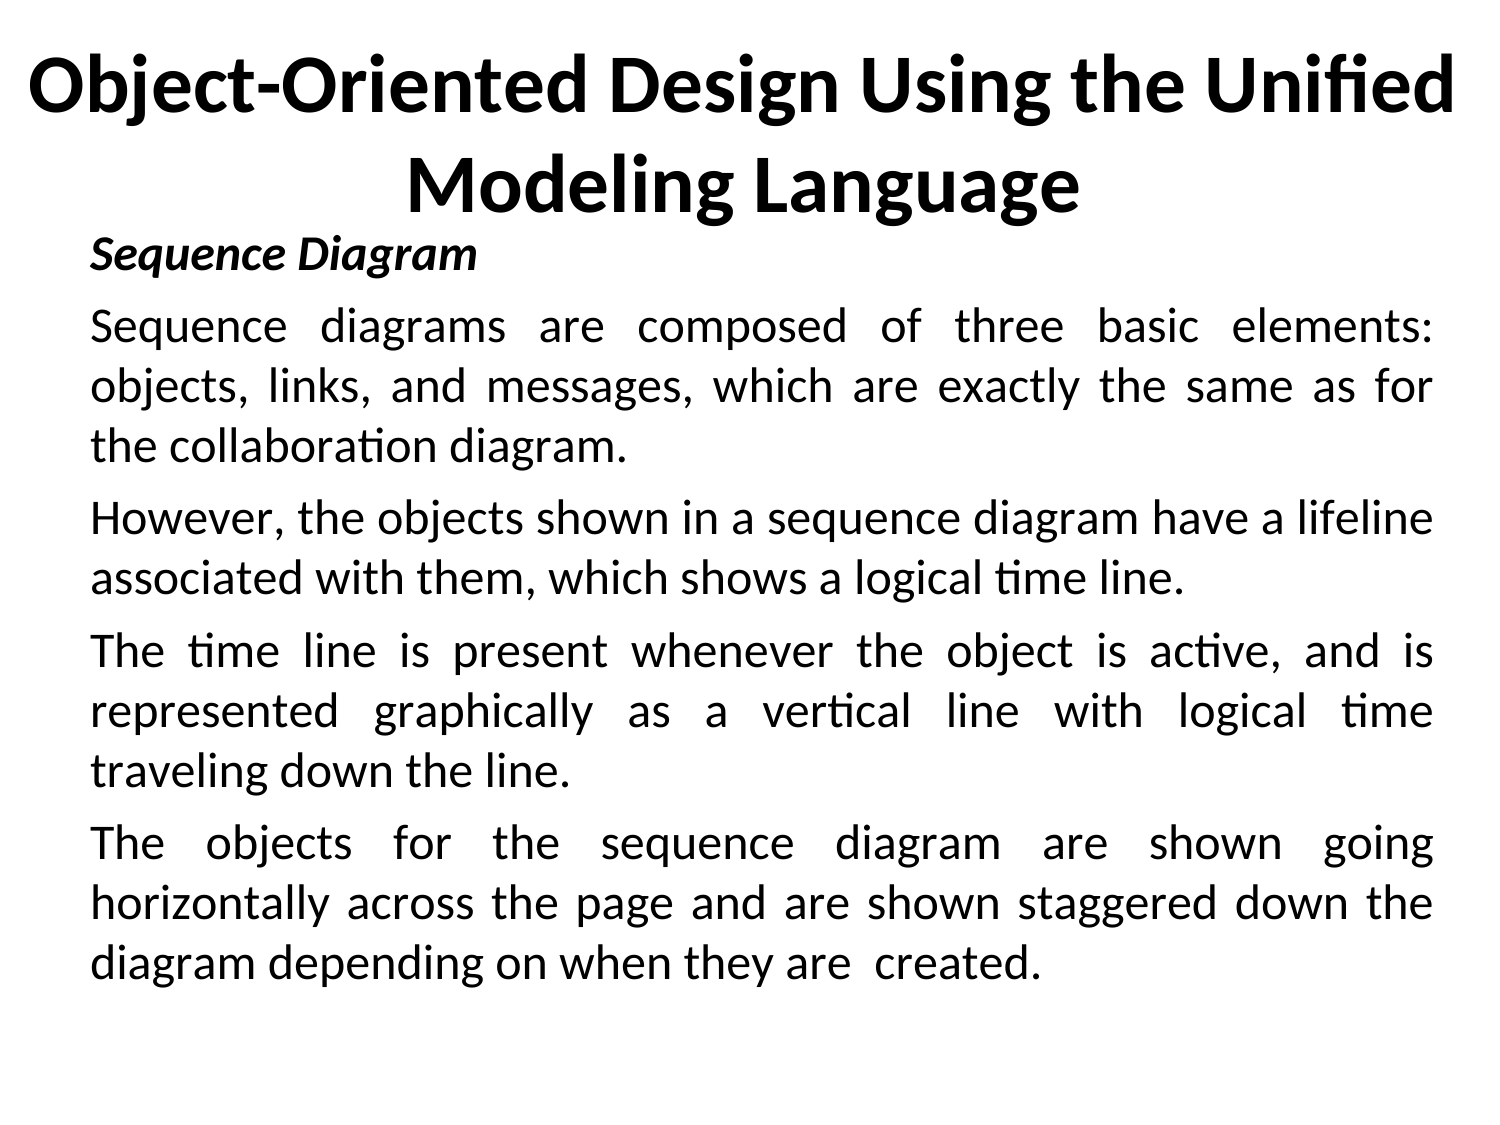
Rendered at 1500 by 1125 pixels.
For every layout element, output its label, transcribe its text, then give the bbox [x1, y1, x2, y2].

subtitle Sequence Diagram Sequence diagrams are composed of three basic elements: objects, links, and messages, which are exactly the same as for the collaboration diagram. However, the objects shown in a sequence diagram have a lifeline associated with them, which shows a logical time line. The time line is present whenever the object is active, and is represented graphically as a vertical line with logical time traveling down the line. The objects for the sequence diagram are shown going horizontally across the page and are shown staggered down the diagram depending on when they are created. [74, 212, 1450, 1088]
title Object-Oriented Design Using the Unified Modeling Language [0, 21, 1488, 238]
